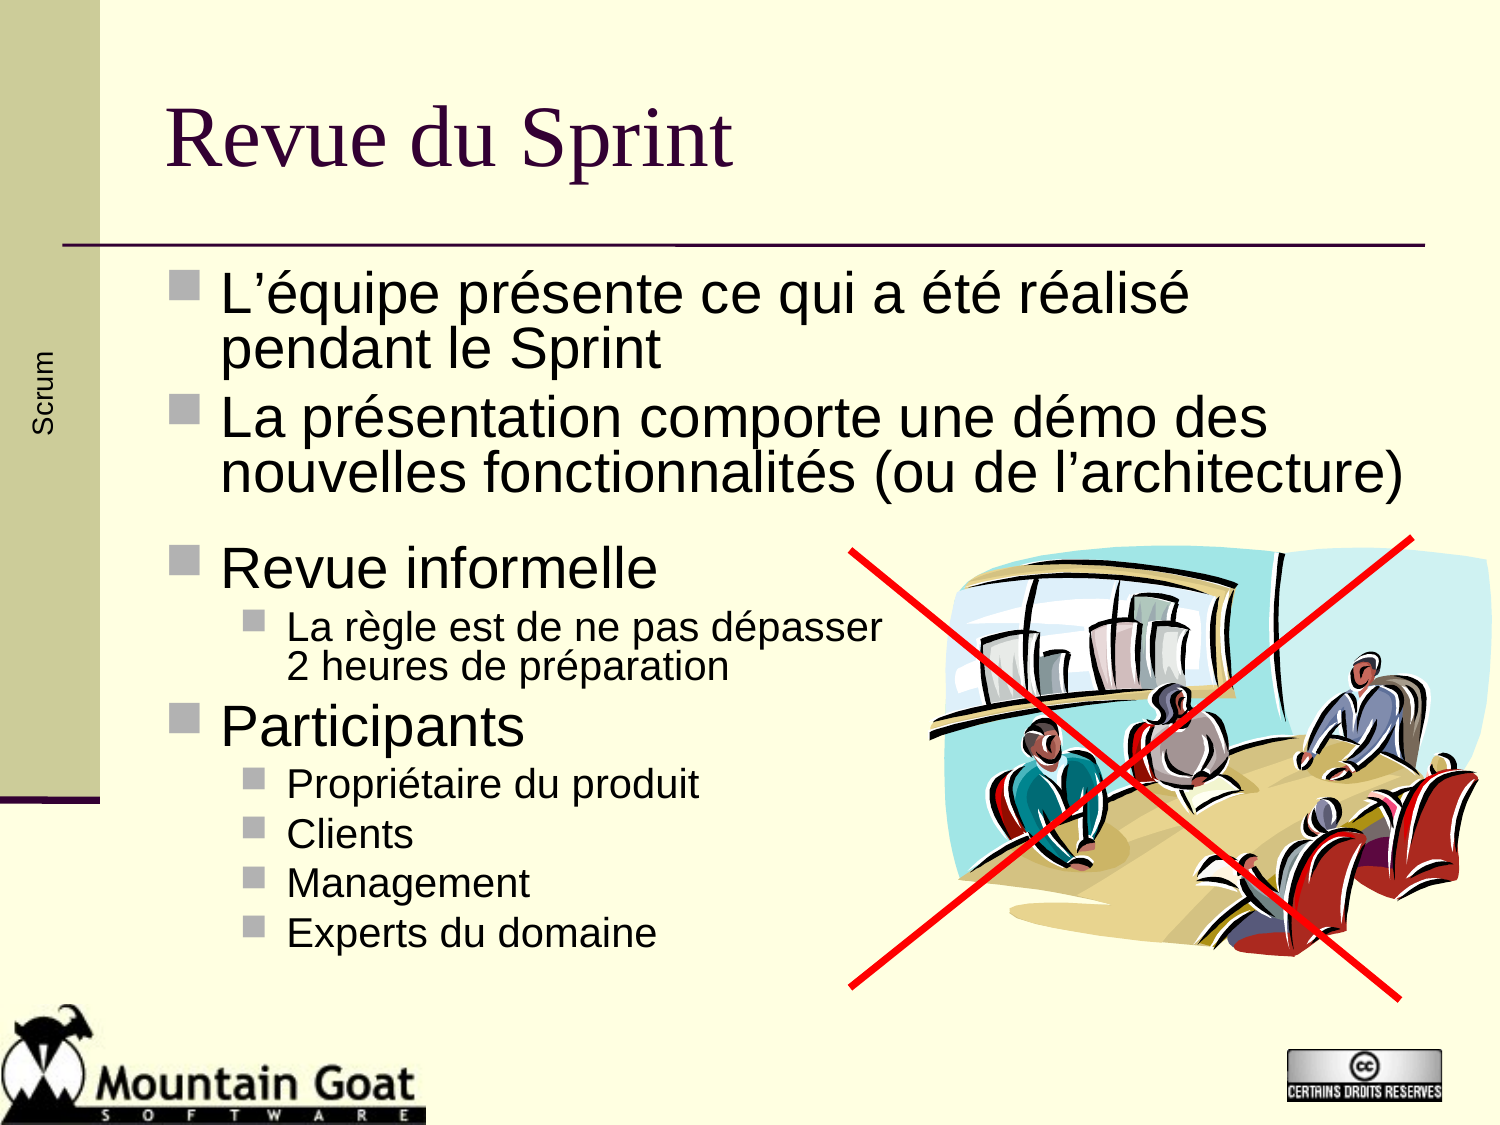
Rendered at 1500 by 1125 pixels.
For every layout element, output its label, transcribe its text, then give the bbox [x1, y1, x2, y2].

text_box Scrum [0, 0, 88, 788]
picture [927, 537, 1405, 765]
title Revue du Sprint [150, 45, 1426, 234]
picture [1287, 1049, 1443, 1102]
text_box Revue informelle La règle est de ne pas dépasser 2 heures de préparation Participants Propriétaire du produit Clients Management Experts du domaine [150, 537, 901, 1025]
picture [927, 619, 1113, 920]
picture [0, 1004, 426, 1125]
picture [927, 777, 1351, 966]
picture [1128, 537, 1500, 966]
list L’équipe présente ce qui a été réalisé pendant le Sprint La présentation comporte une démo des nouvelles fonctionnalités (ou de l’architecture) [150, 262, 1426, 563]
